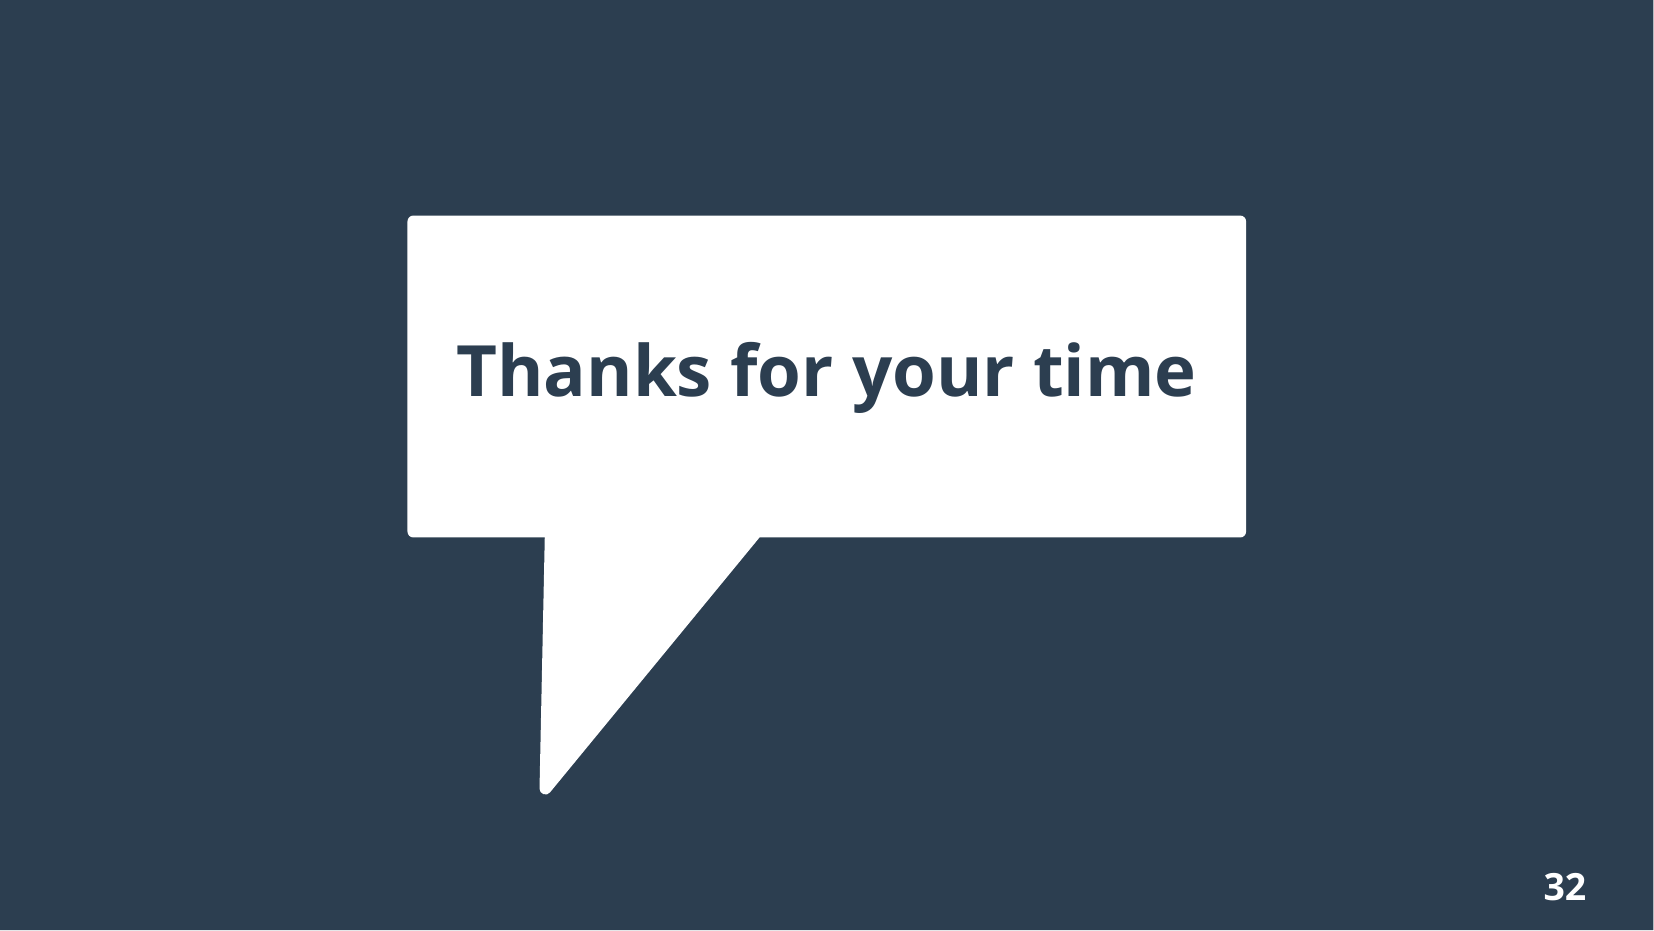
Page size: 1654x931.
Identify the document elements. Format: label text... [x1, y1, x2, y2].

title Thanks for your time [442, 236, 1211, 502]
